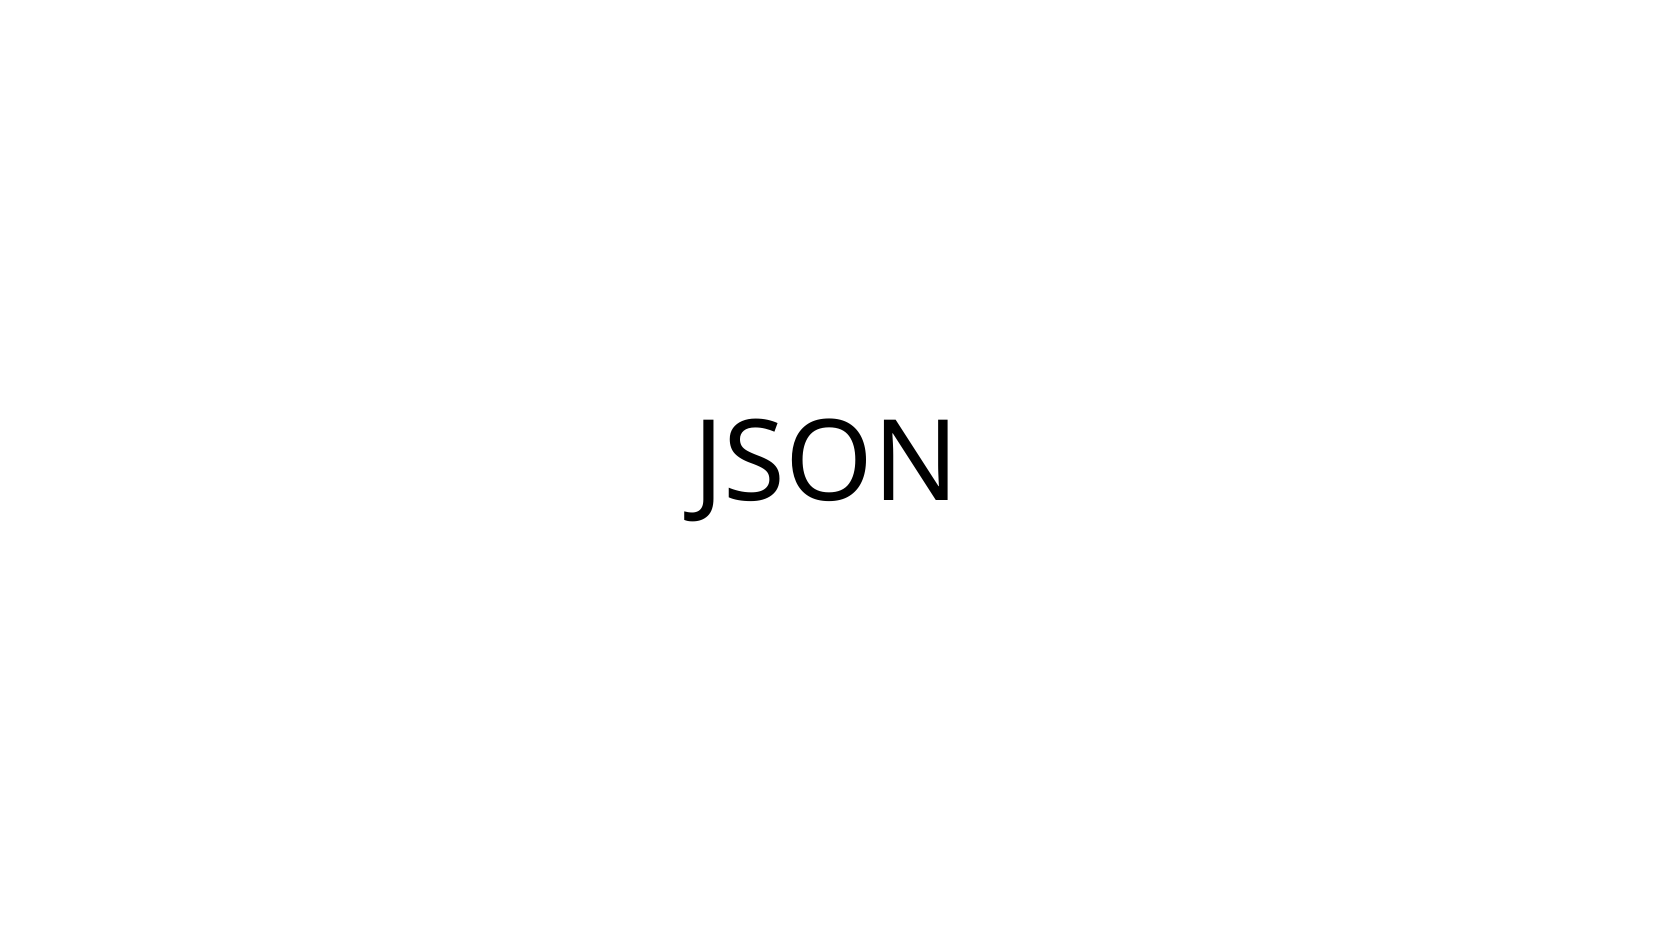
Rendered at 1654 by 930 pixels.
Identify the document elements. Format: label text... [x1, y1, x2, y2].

text_box JSON [82, 112, 1570, 799]
